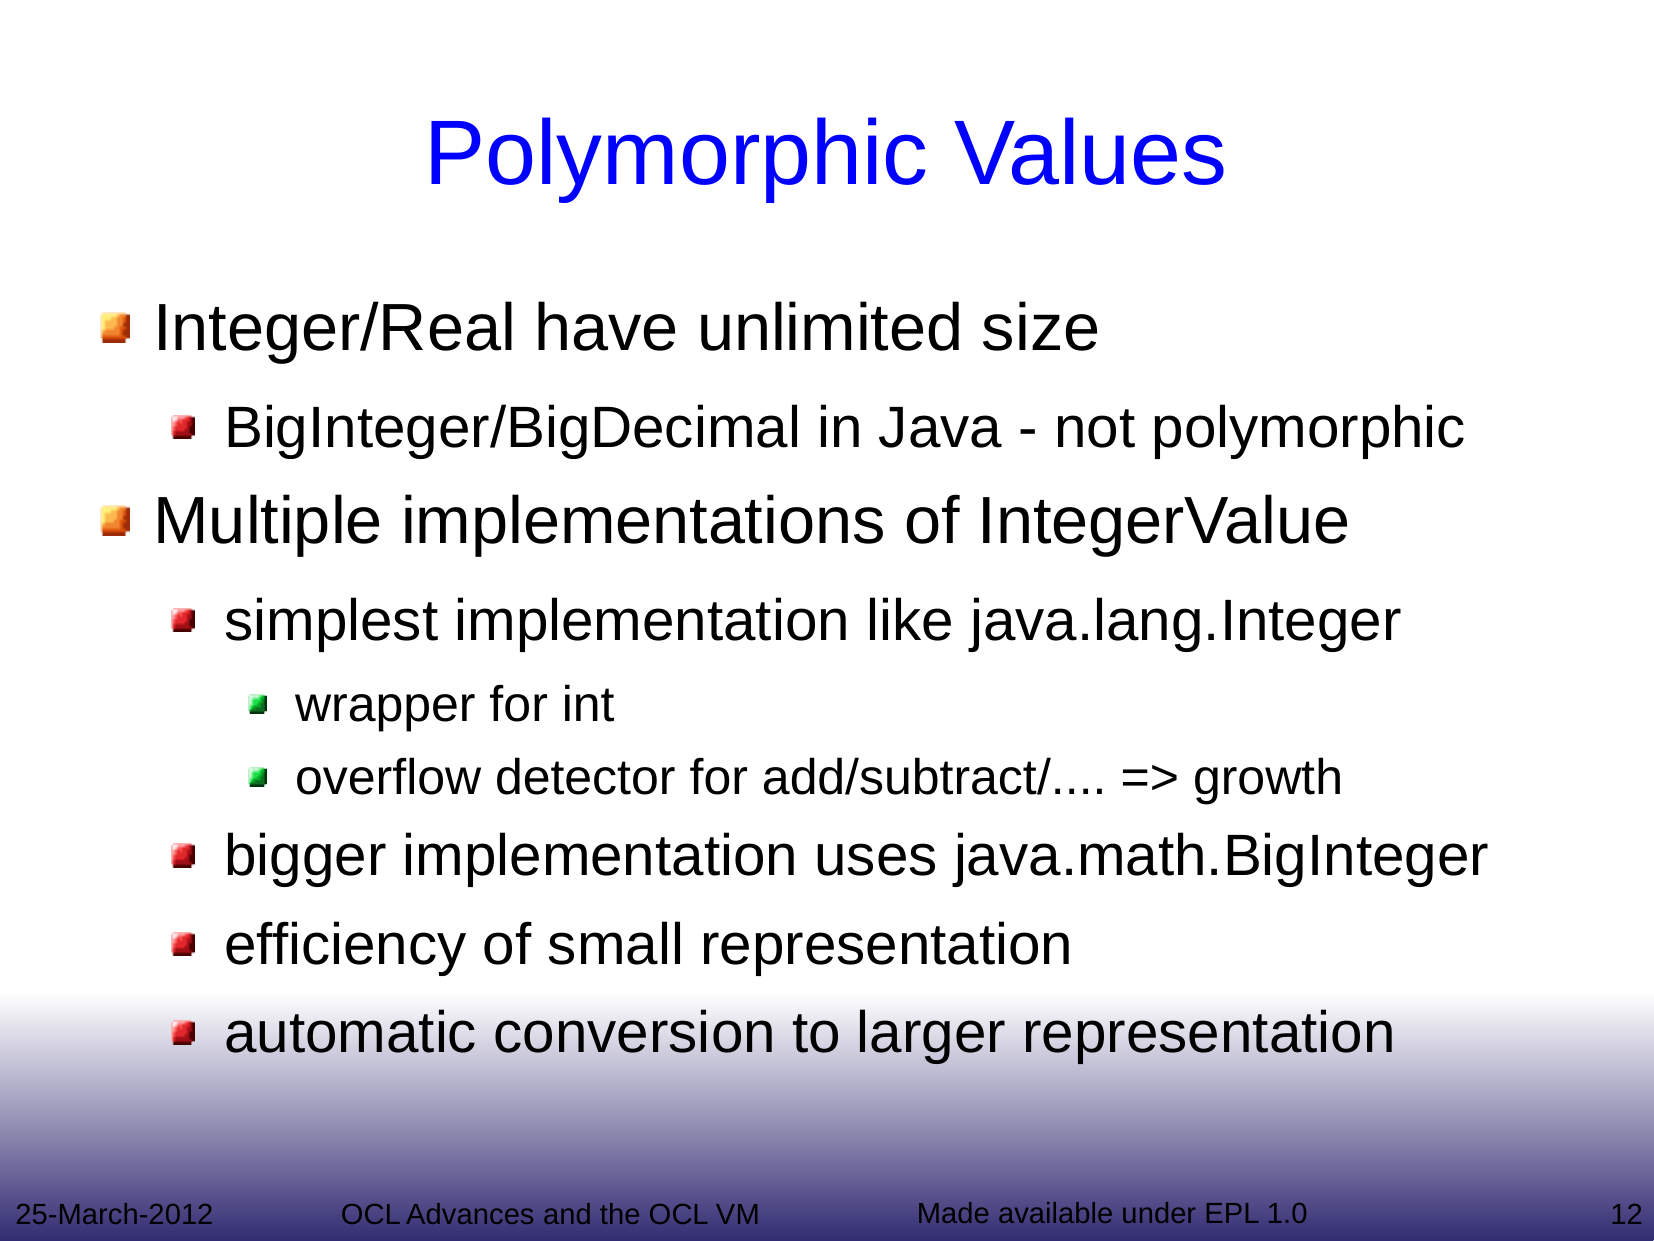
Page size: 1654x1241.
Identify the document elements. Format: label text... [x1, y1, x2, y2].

list Integer/Real have unlimited size BigInteger/BigDecimal in Java - not polymorphic Multiple implementations of IntegerValue simplest implementation like java.lang.Integer wrapper for int overflow detector for add/subtract/.... => growth bigger implementation uses java.math.BigInteger efficiency of small representation automatic conversion to larger representation [82, 290, 1571, 1109]
title Polymorphic Values [82, 49, 1571, 257]
